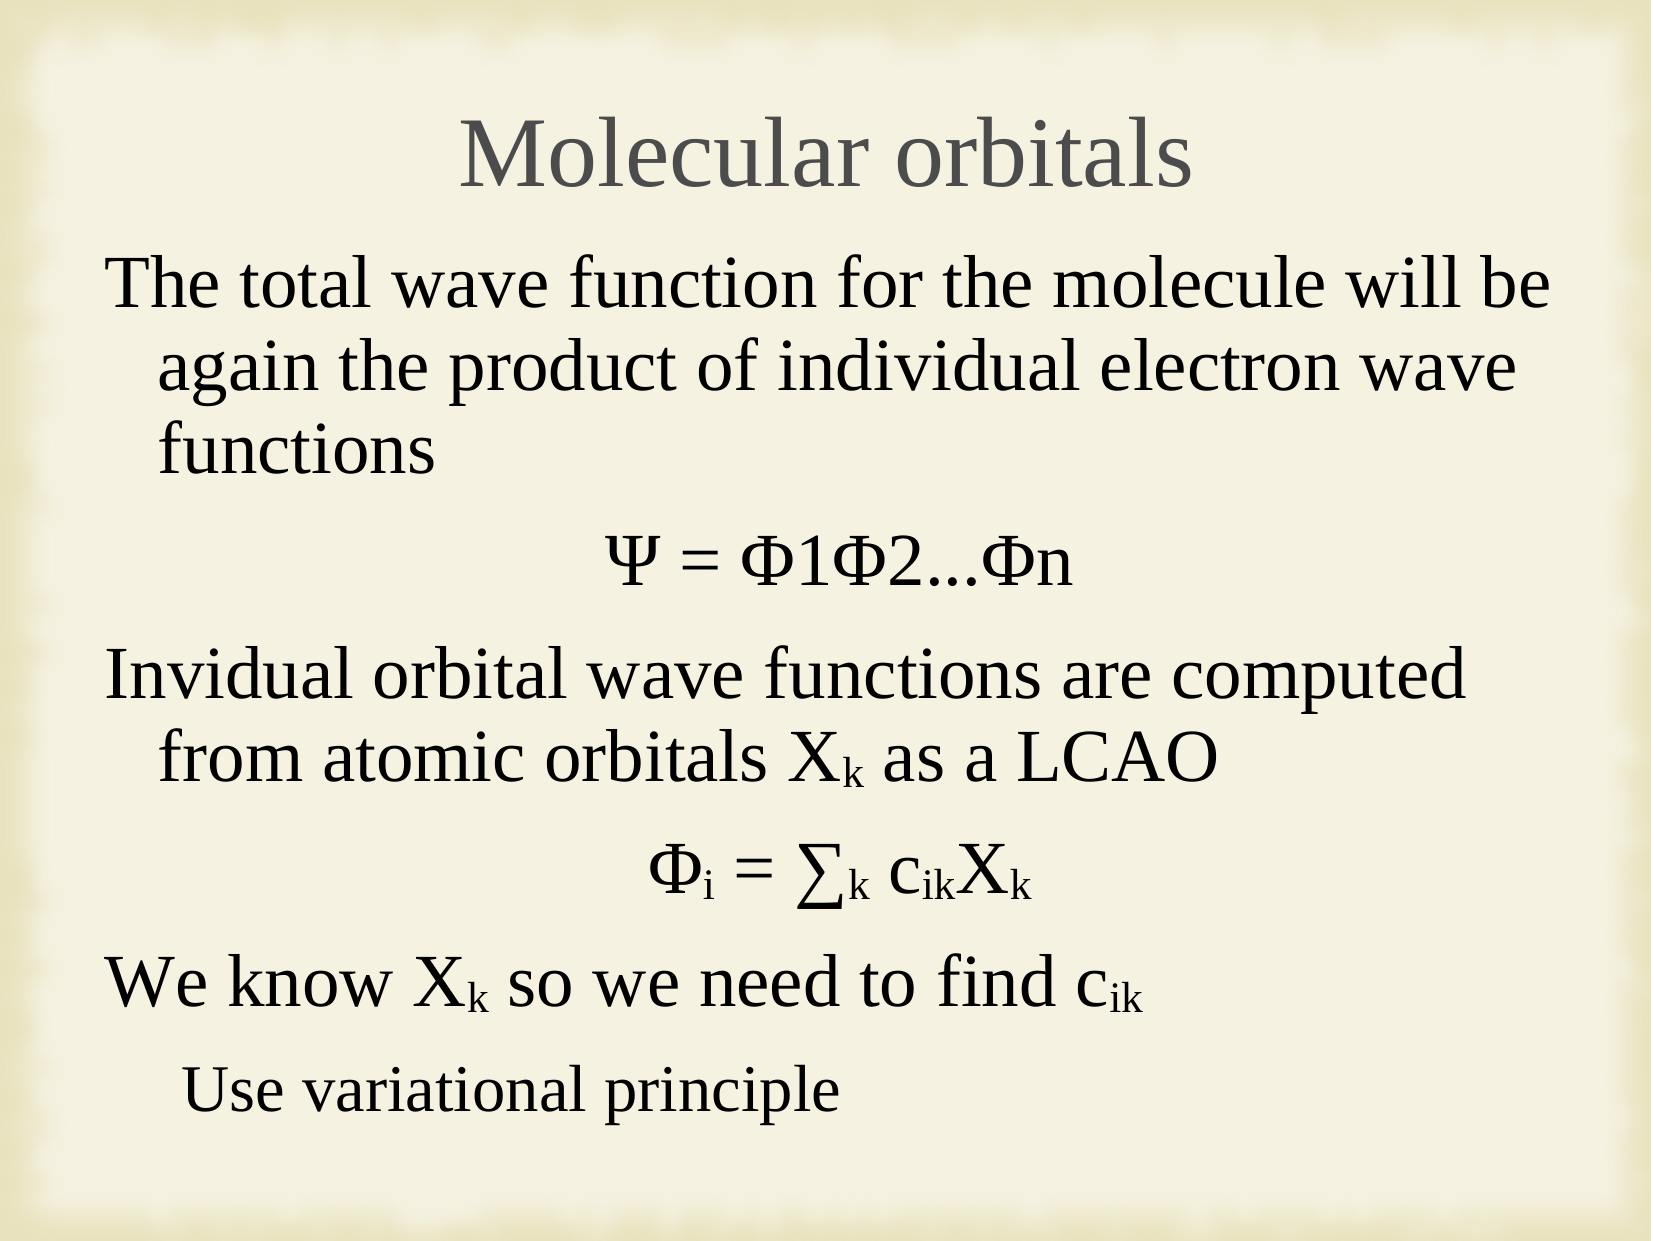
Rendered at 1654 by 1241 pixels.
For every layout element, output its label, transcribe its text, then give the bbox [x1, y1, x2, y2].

picture [0, 0, 1651, 1241]
title Molecular orbitals [82, 56, 1571, 250]
list The total wave function for the molecule will be again the product of individual electron wave functions Ψ = Φ1Φ2...Φn Invidual orbital wave functions are computed from atomic orbitals Χk as a LCAO Φi = ∑k cikΧk We know Χk so we need to find cik Use variational principle [86, 240, 1576, 1201]
